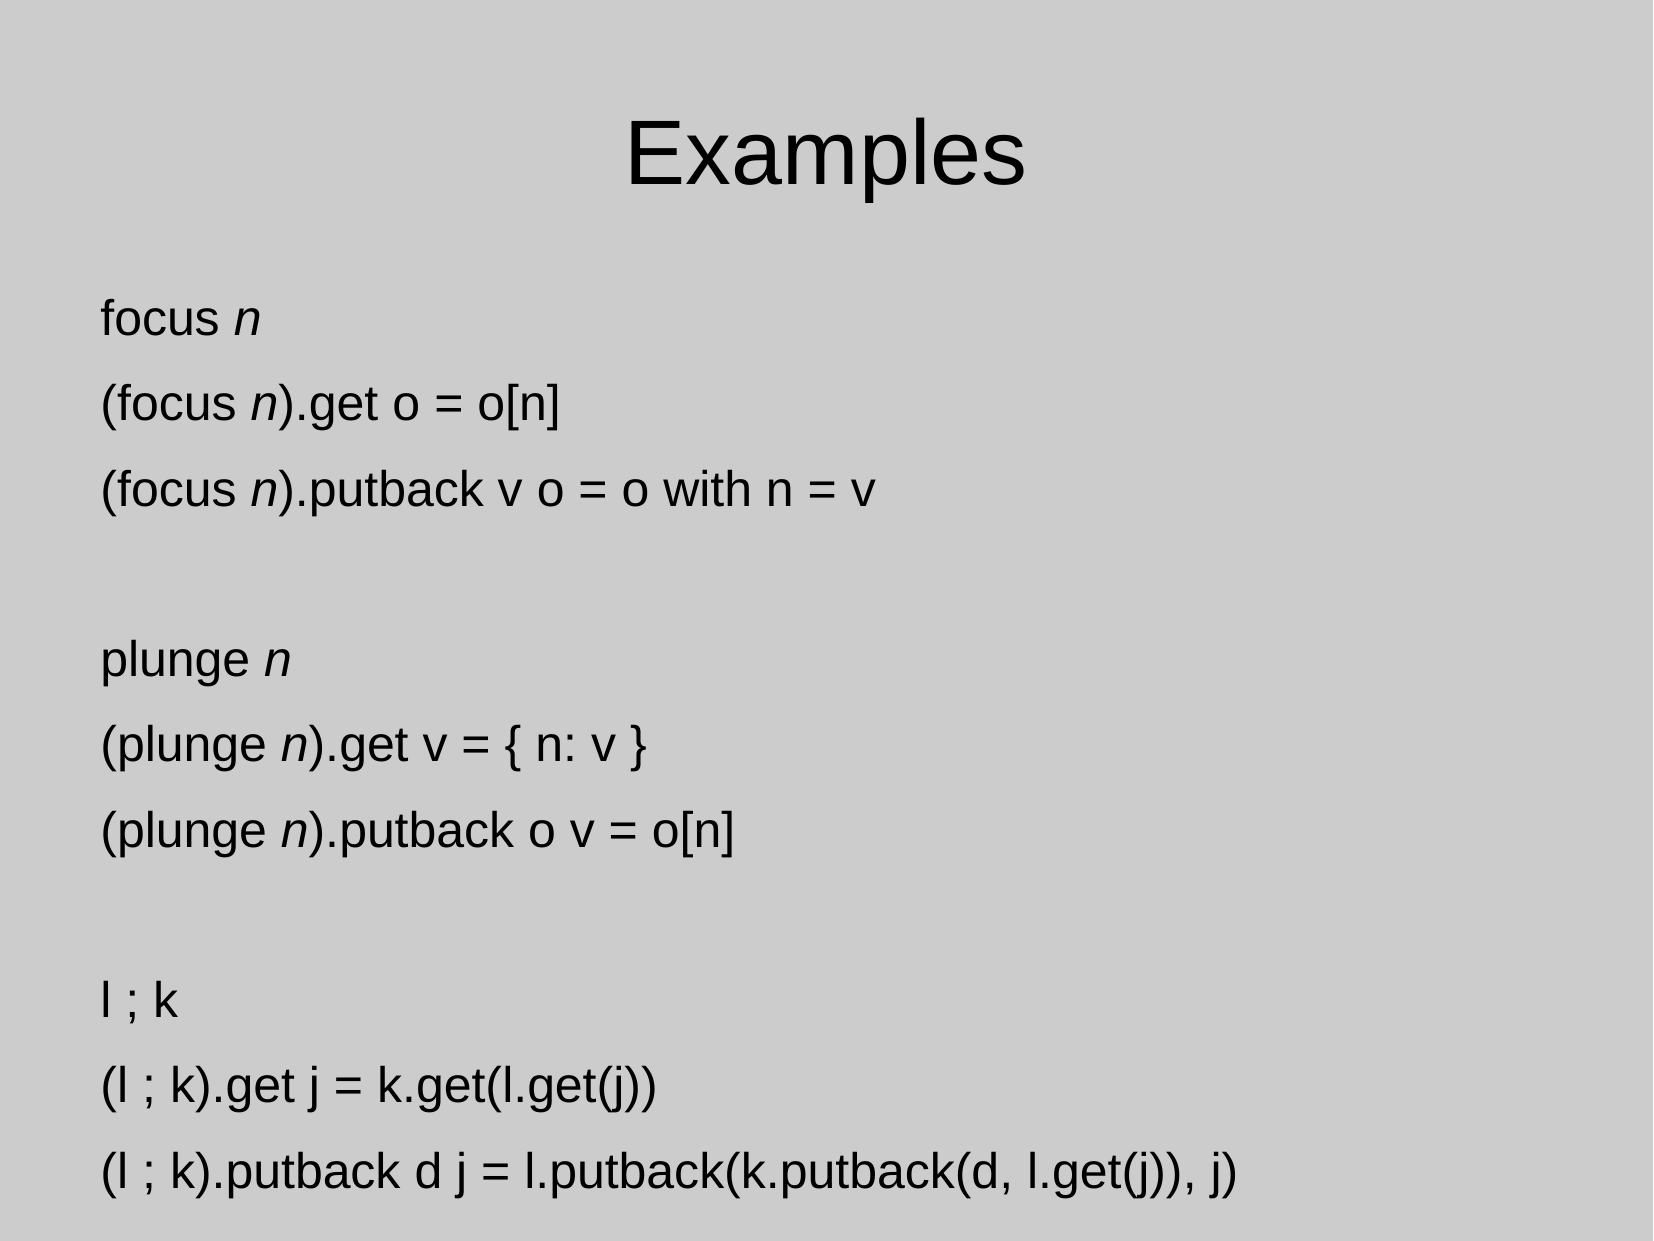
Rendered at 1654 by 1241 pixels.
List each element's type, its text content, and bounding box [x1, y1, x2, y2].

list focus n (focus n).get o = o[n] (focus n).putback v o = o with n = v plunge n (plunge n).get v = { n: v } (plunge n).putback o v = o[n] l ; k (l ; k).get j = k.get(l.get(j)) (l ; k).putback d j = l.putback(k.putback(d, l.get(j)), j) [82, 290, 1571, 1199]
title Examples [82, 49, 1571, 257]
